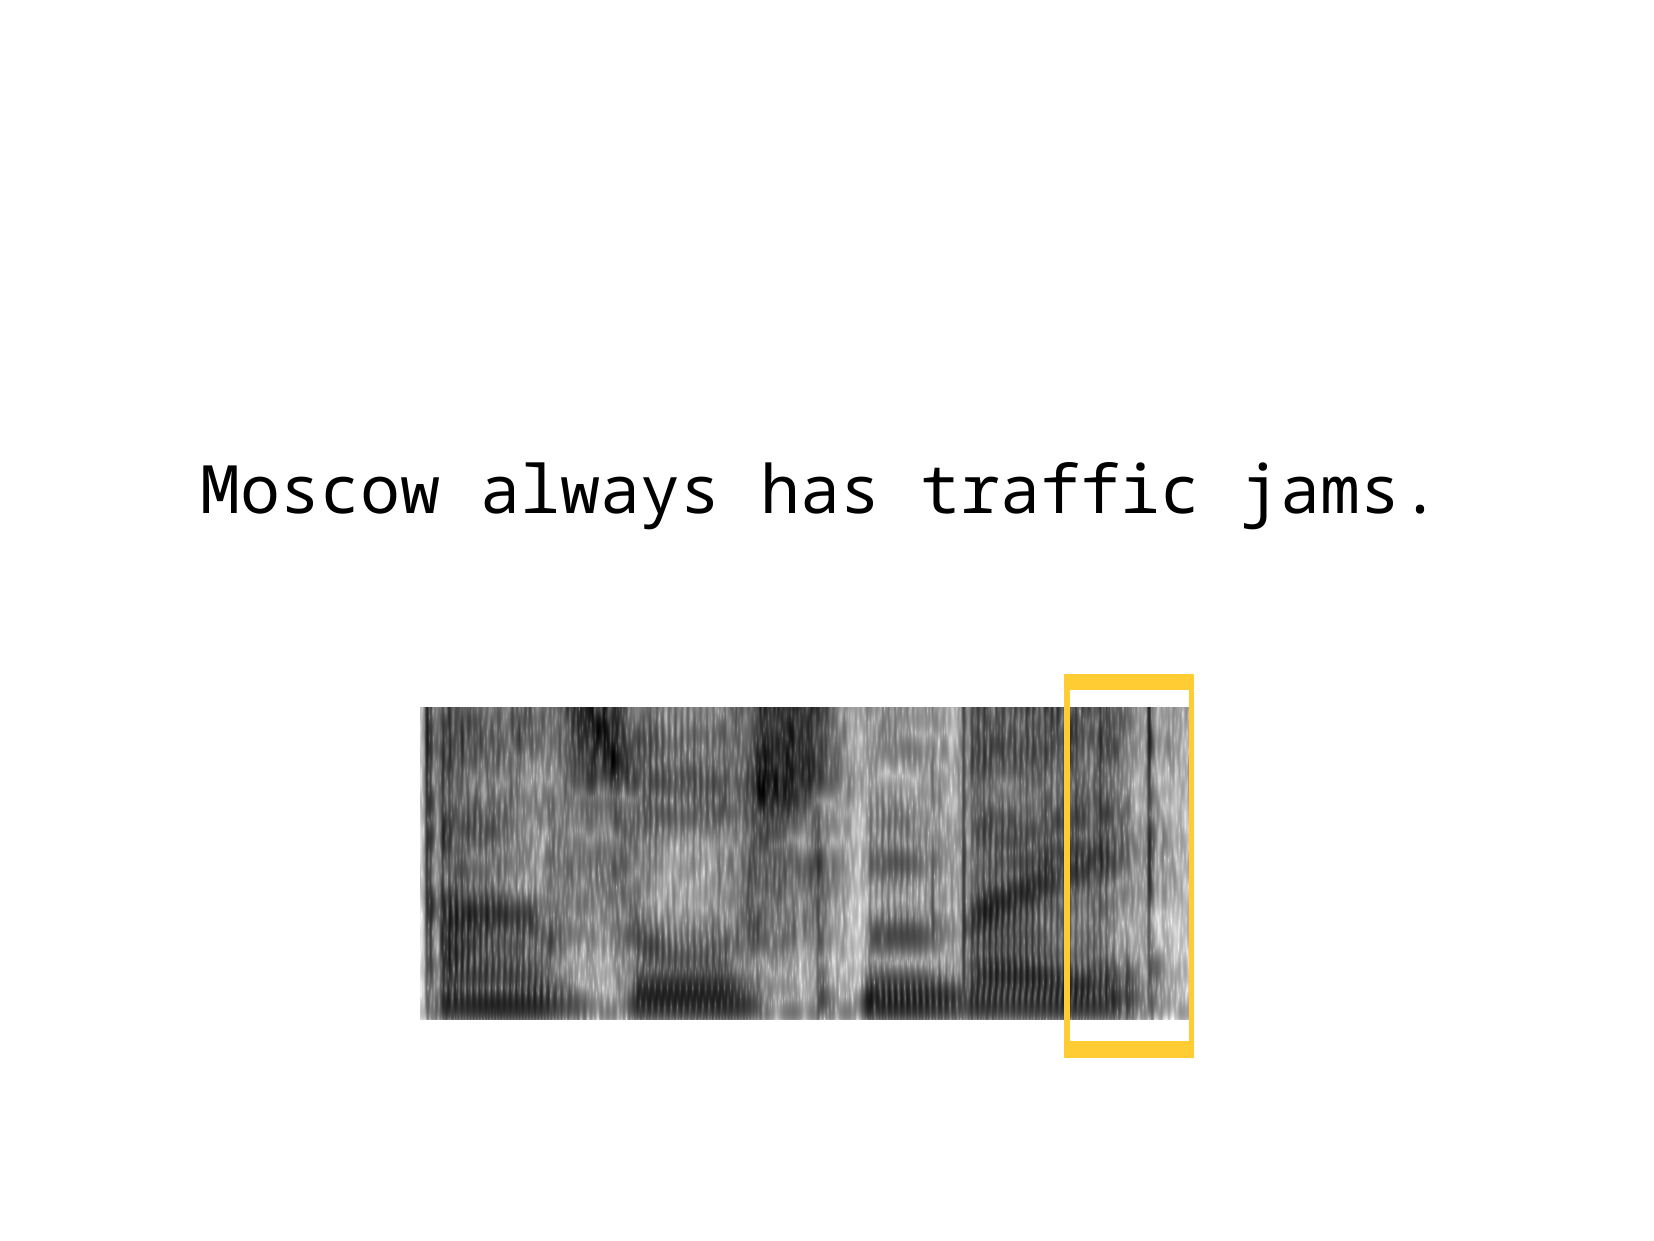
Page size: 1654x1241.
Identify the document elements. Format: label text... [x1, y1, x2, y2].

picture [420, 674, 1194, 1058]
text_box Moscow always has traffic jams. [185, 434, 1471, 526]
